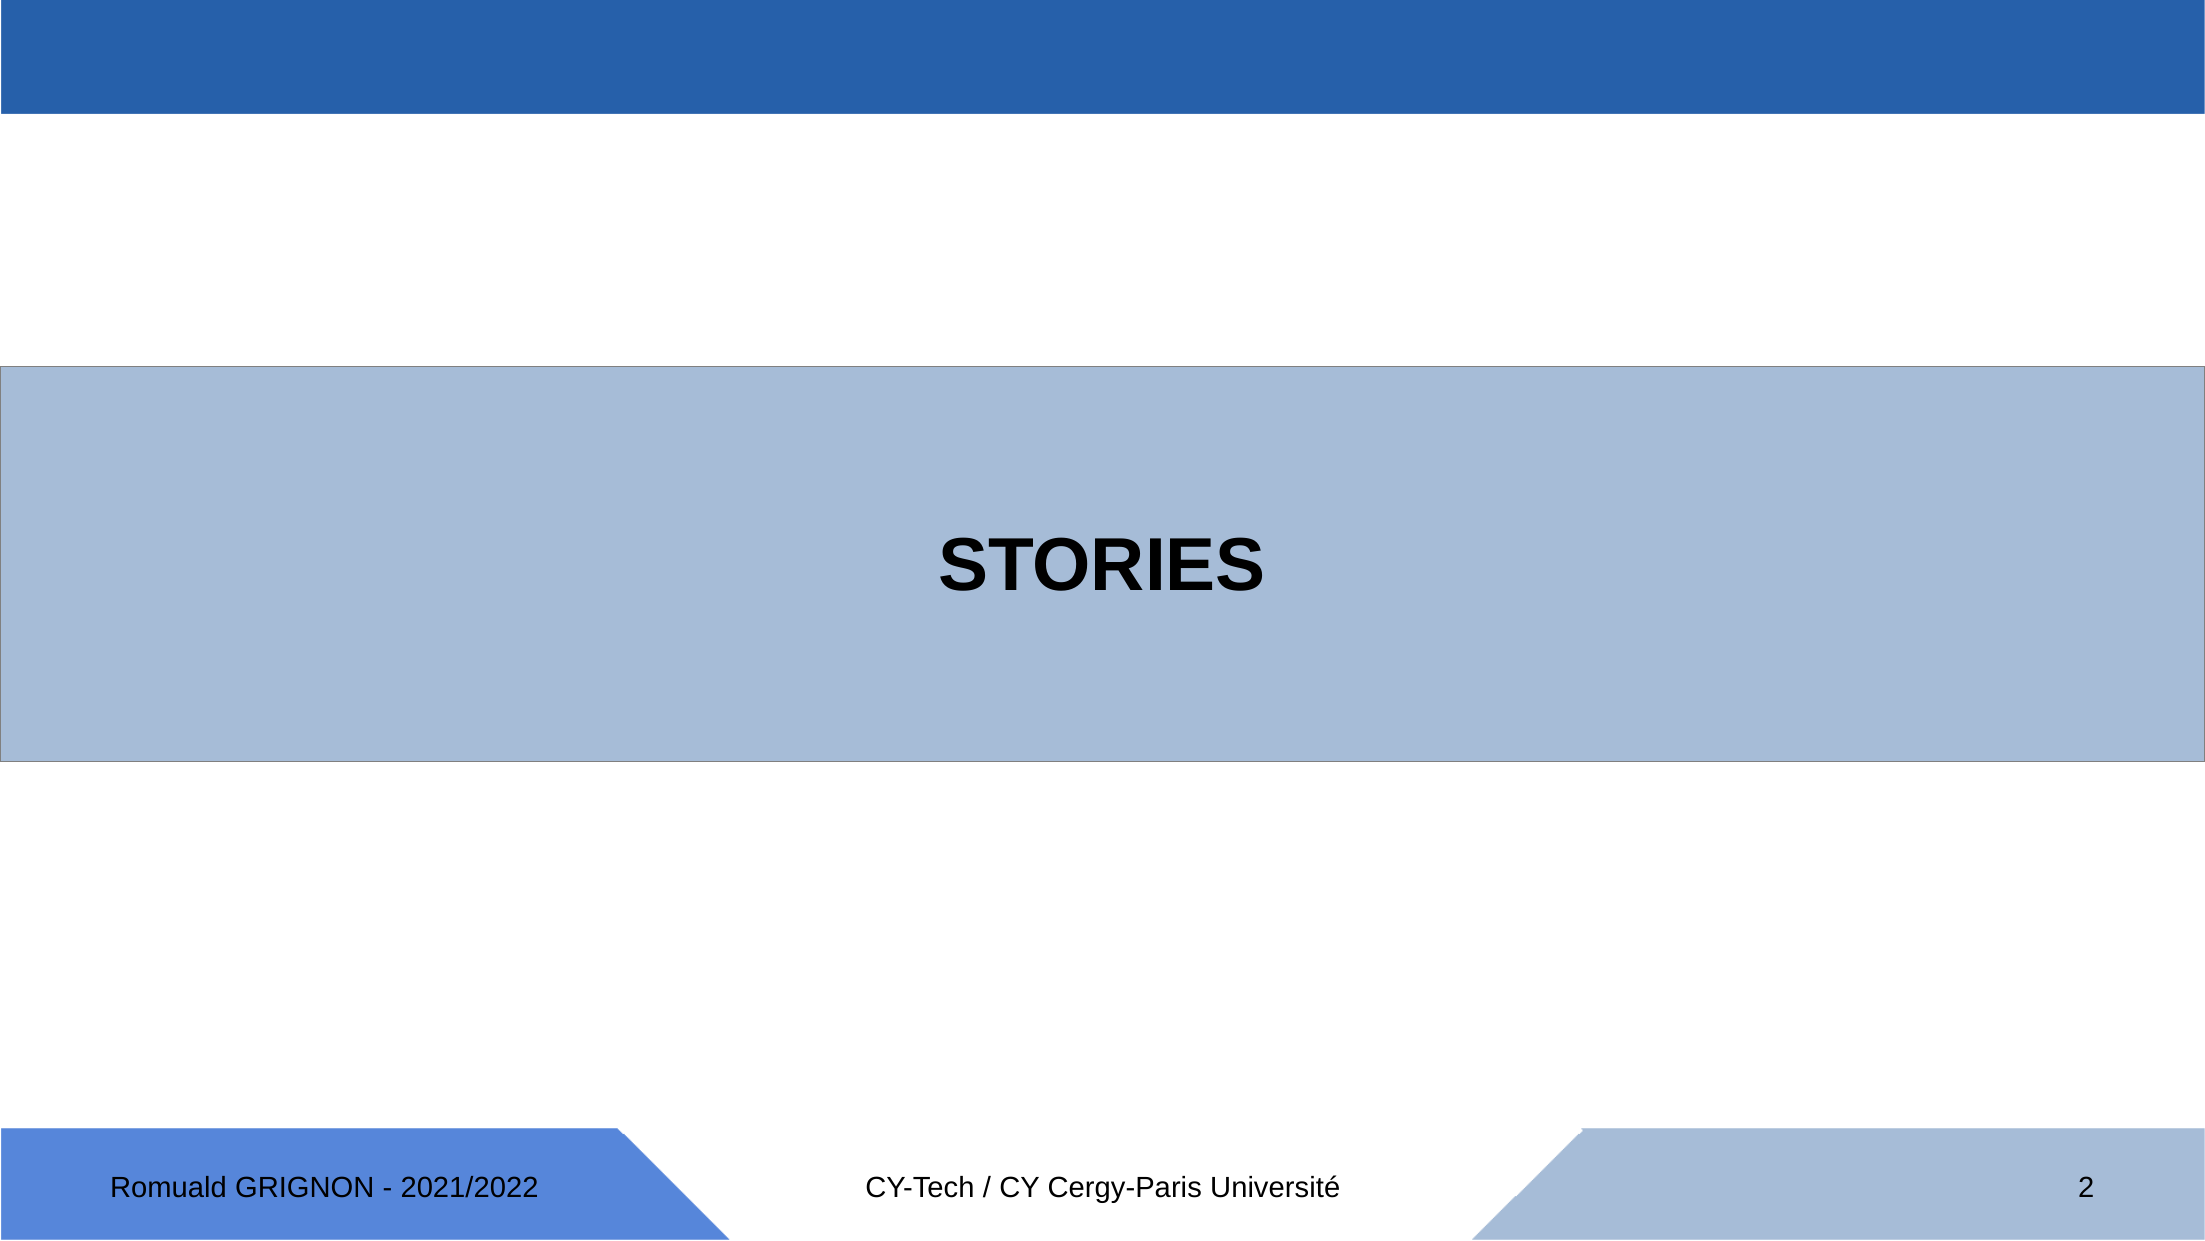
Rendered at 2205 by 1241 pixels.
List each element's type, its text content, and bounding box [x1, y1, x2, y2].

picture [0, 0, 2205, 366]
picture [0, 762, 2205, 1241]
text_box STORIES [0, 366, 2205, 762]
